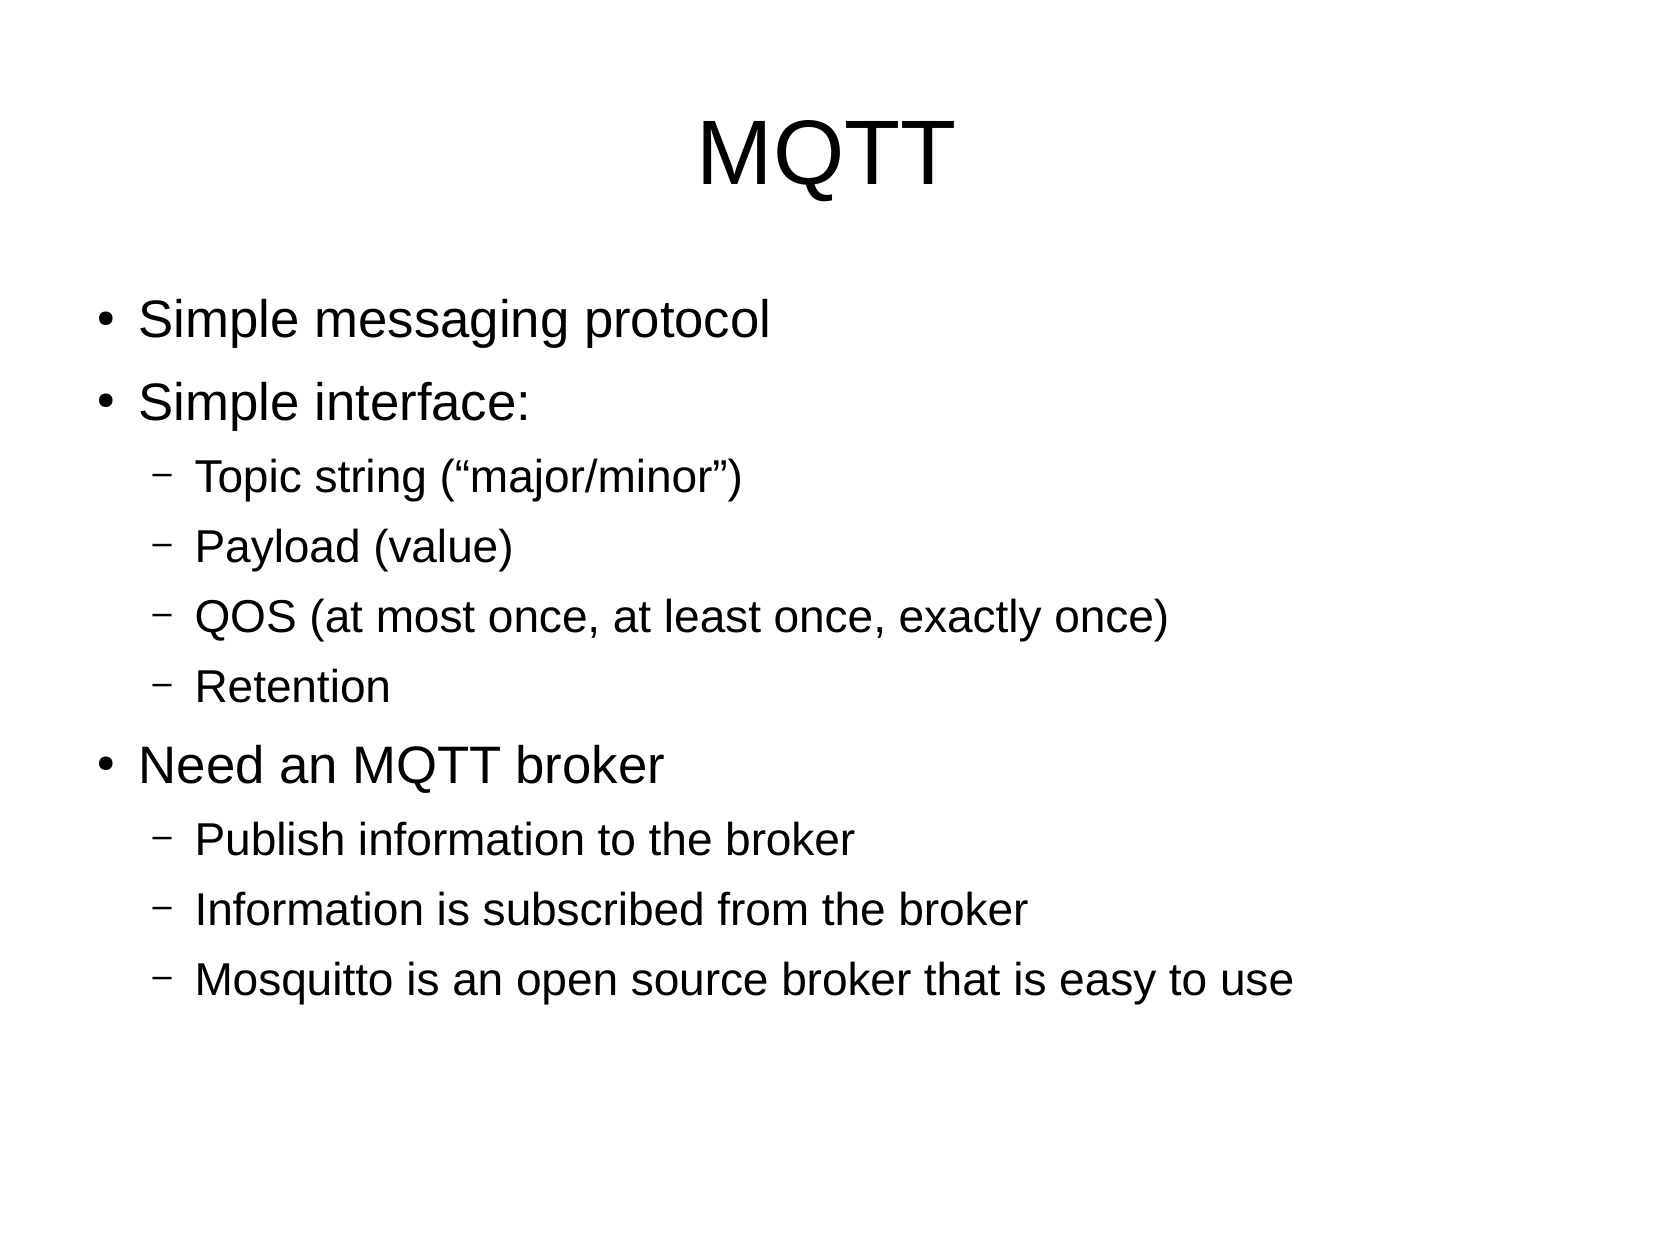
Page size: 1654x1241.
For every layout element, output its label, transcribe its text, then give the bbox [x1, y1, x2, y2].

list Simple messaging protocol Simple interface: Topic string (“major/minor”) Payload (value) QOS (at most once, at least once, exactly once) Retention Need an MQTT broker Publish information to the broker Information is subscribed from the broker Mosquitto is an open source broker that is easy to use [82, 290, 1571, 1010]
title MQTT [82, 49, 1571, 257]
